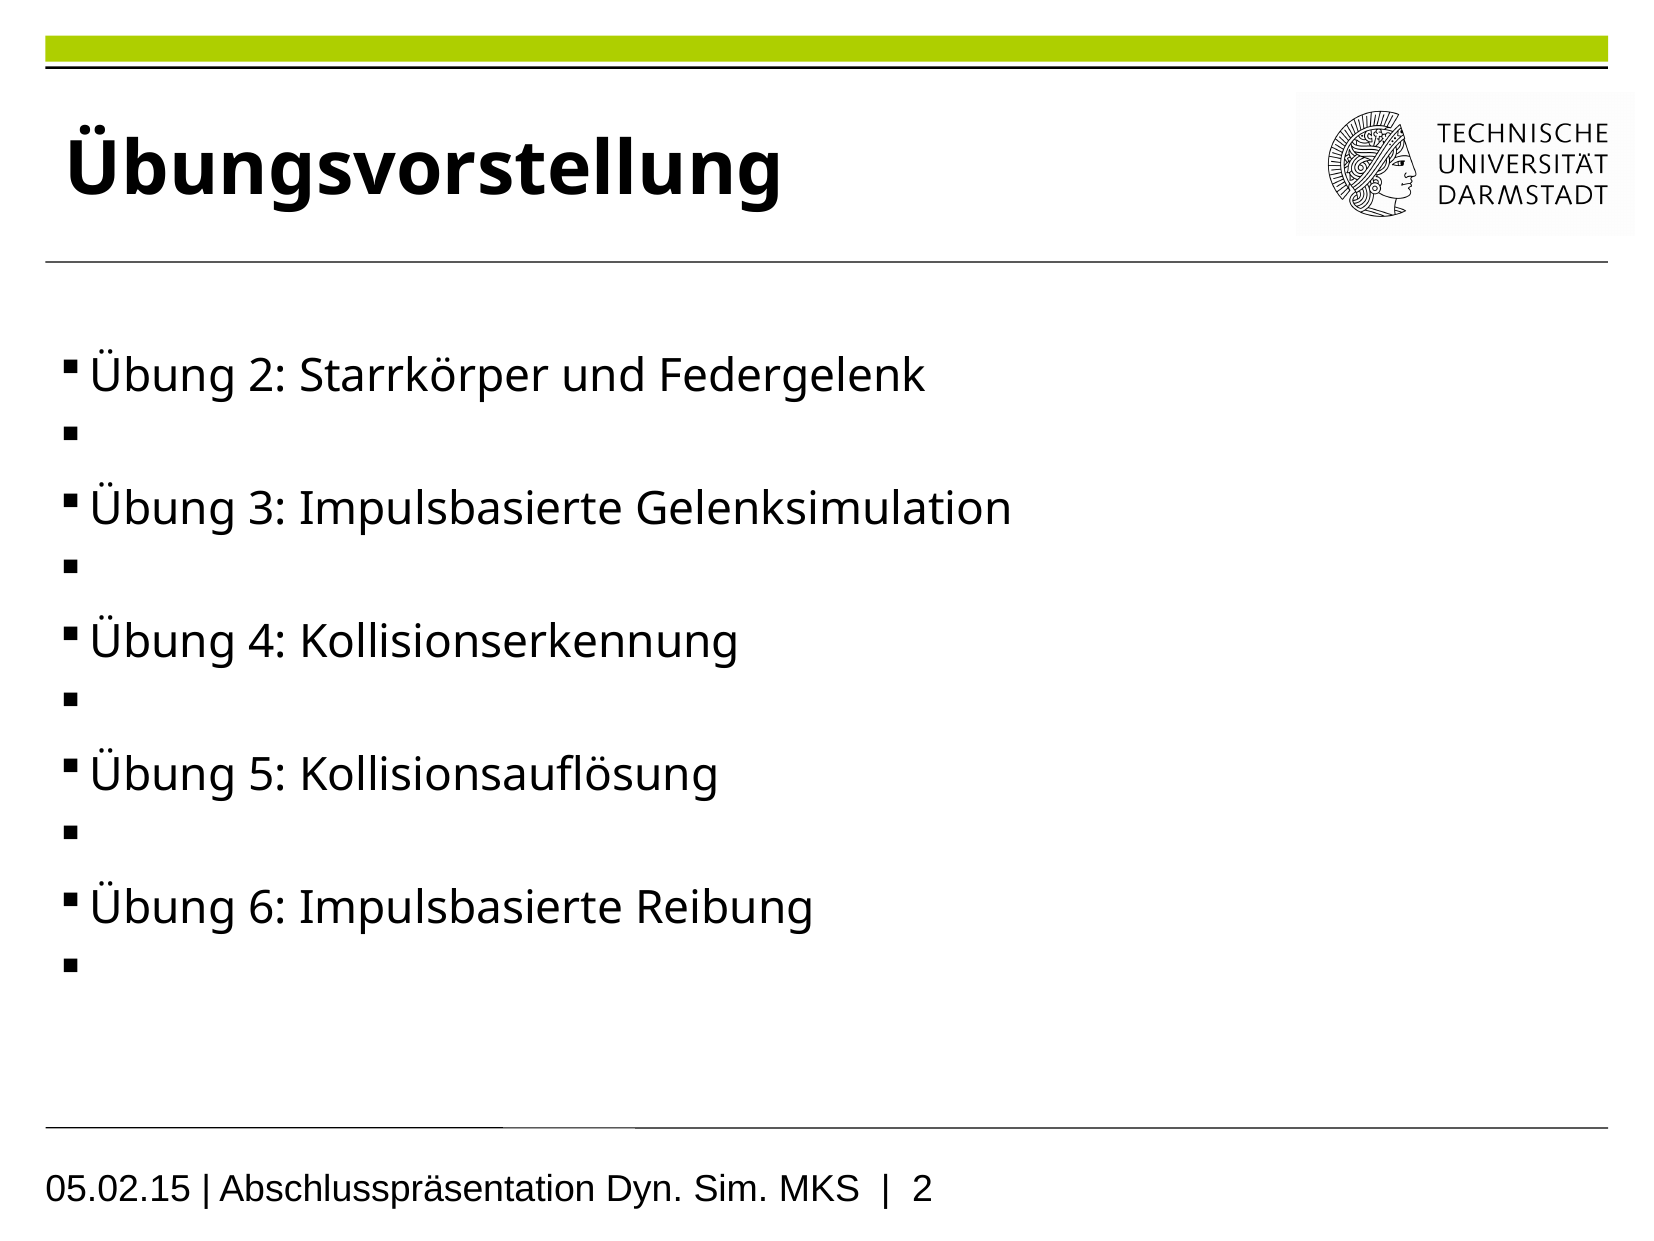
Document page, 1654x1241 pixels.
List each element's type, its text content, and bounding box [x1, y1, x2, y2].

list Übung 2: Starrkörper und Federgelenk Übung 3: Impulsbasierte Gelenksimulation Übung 4: Kollisionserkennung Übung 5: Kollisionsauflösung Übung 6: Impulsbasierte Reibung [45, 337, 1608, 1152]
text_box 05.02.15 | Abschlusspräsentation Dyn. Sim. MKS | [45, 1164, 1348, 1206]
title Übungsvorstellung [64, 88, 1309, 240]
